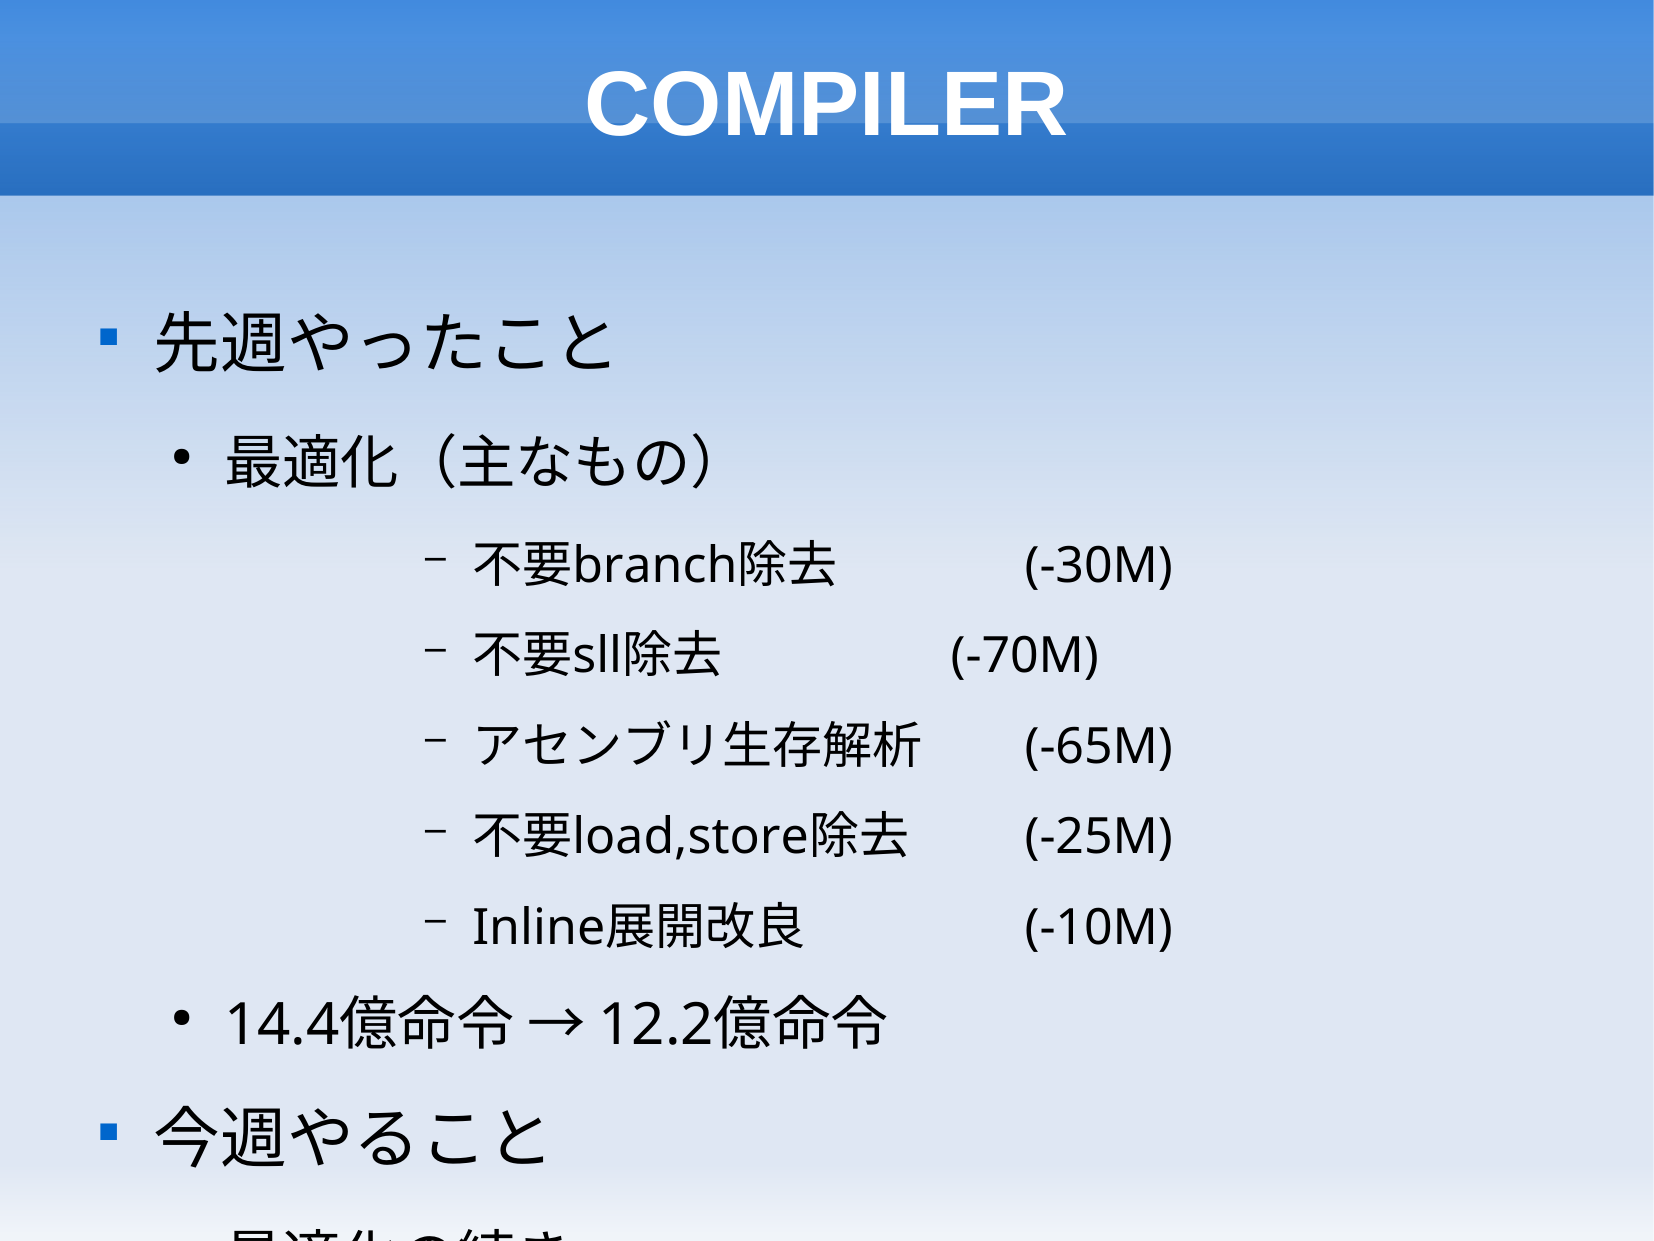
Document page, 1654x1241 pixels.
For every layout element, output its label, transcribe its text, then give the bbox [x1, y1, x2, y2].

picture [311, 1237, 325, 1241]
picture [0, 0, 1654, 1241]
title COMPILER [82, 0, 1571, 208]
list 先週やったこと 最適化（主なもの） 不要branch除去 (-30M) 不要sll除去 (-70M) アセンブリ生存解析 (-65M) 不要load,store除去 (-25M) Inline展開改良 (-10M) 14.4億命令 → 12.2億命令 今週やること 最適化の続き [82, 290, 1571, 1136]
picture [239, 1234, 268, 1238]
